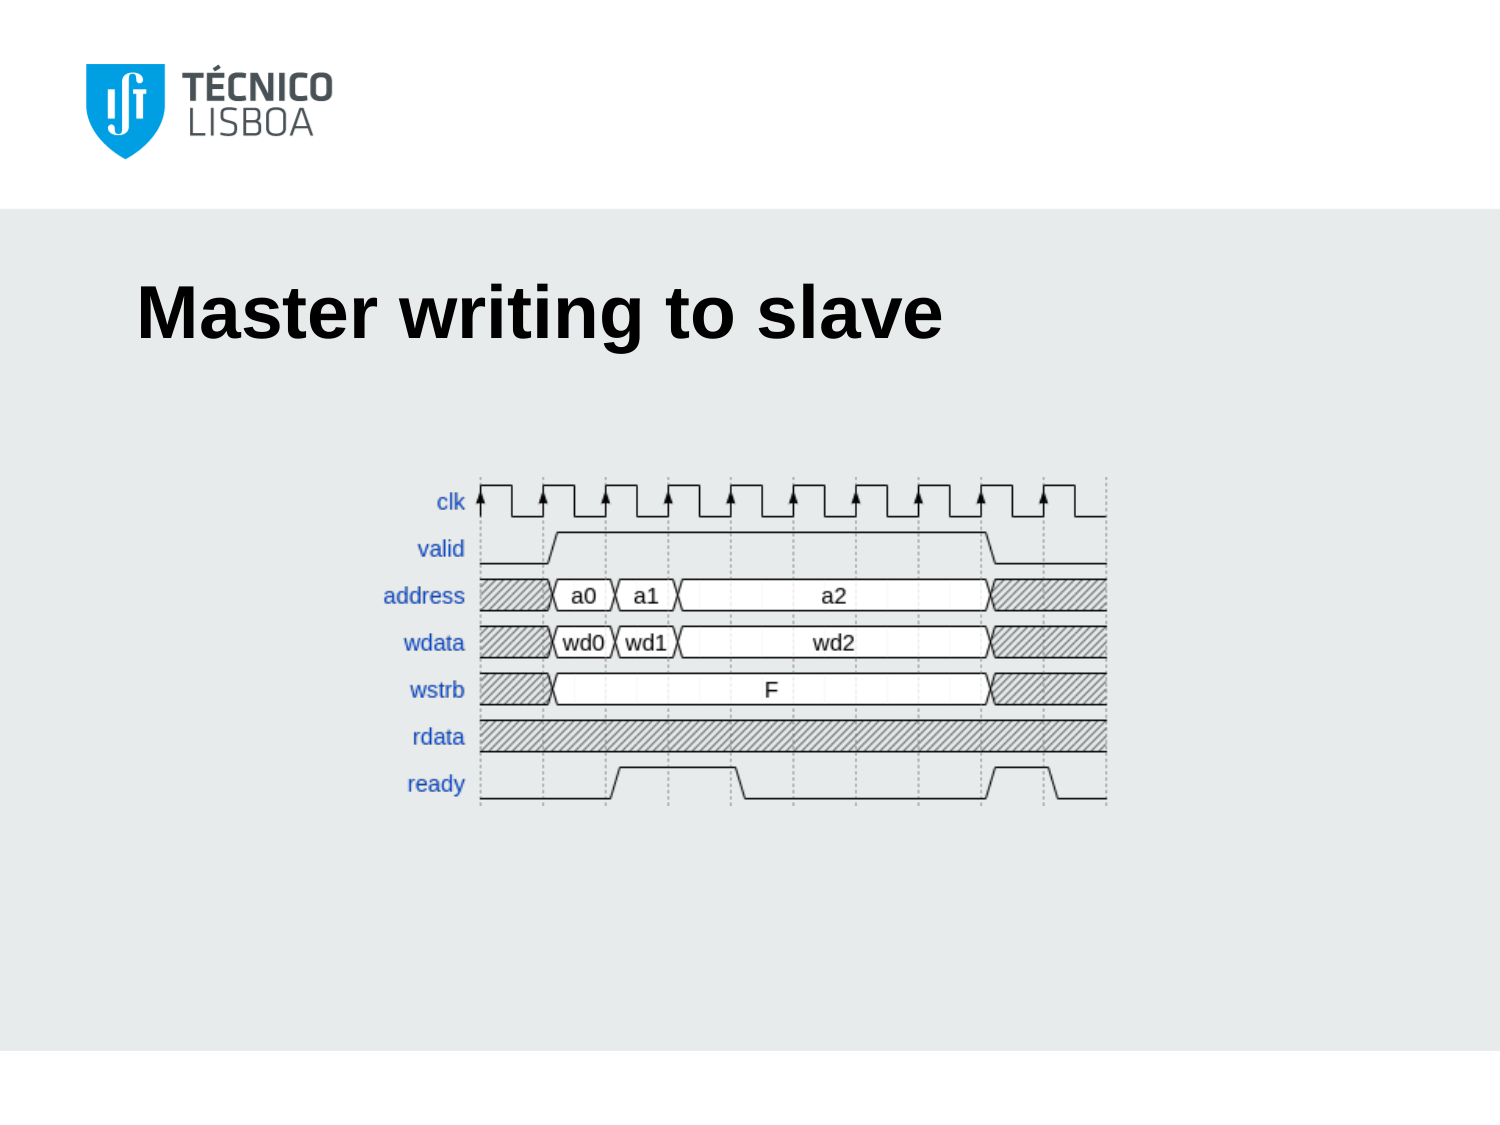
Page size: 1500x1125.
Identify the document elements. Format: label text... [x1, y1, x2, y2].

title Master writing to slave [121, 237, 1378, 381]
picture [0, 0, 1500, 1125]
